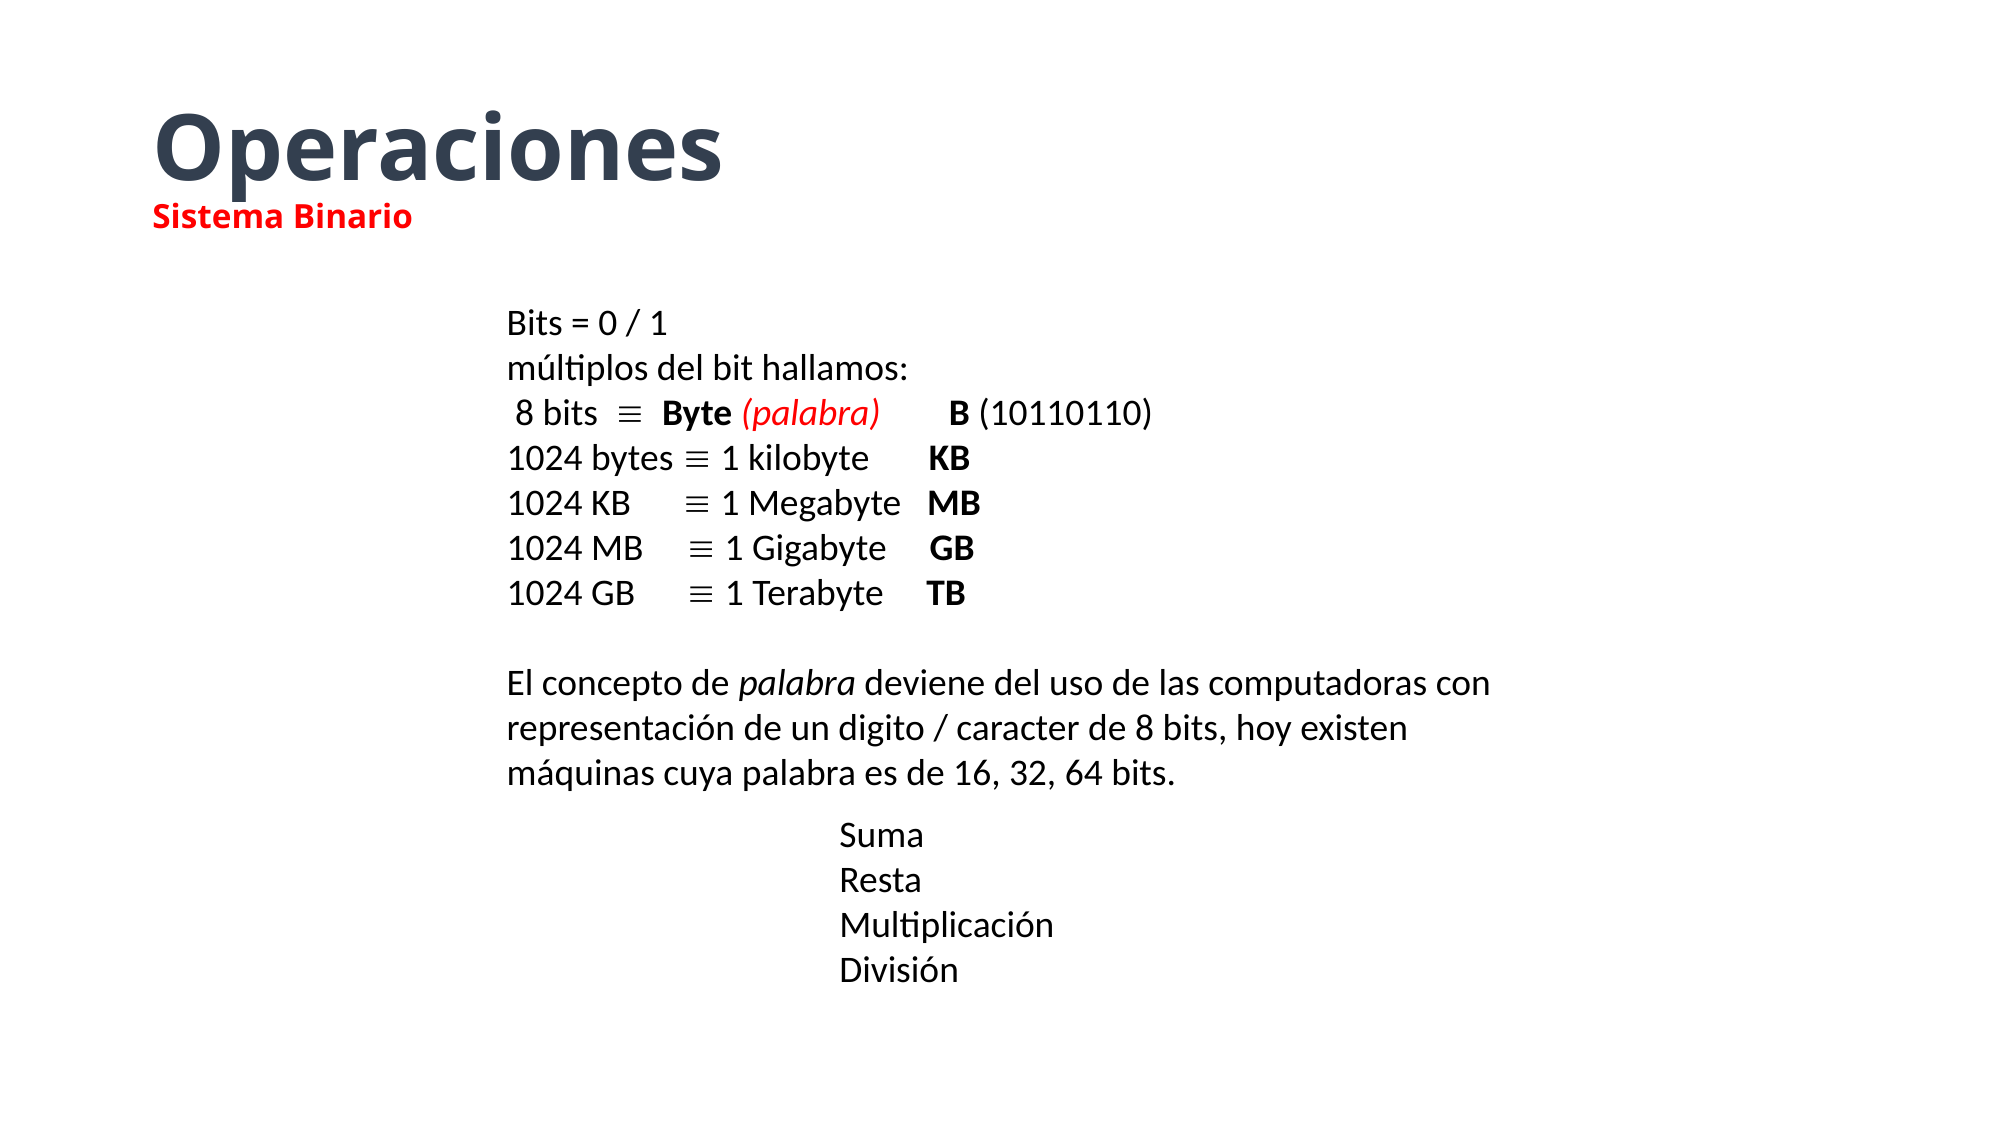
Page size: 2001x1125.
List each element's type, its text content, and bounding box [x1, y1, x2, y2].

text_box Bits = 0 / 1 múltiplos del bit hallamos: 8 bits  Byte (palabra) B (10110110) 1024 bytes  1 kilobyte KB 1024 KB  1 Megabyte MB 1024 MB  1 Gigabyte GB 1024 GB  1 Terabyte TB El concepto de palabra deviene del uso de las computadoras con representación de un digito / caracter de 8 bits, hoy existen máquinas cuya palabra es de 16, 32, 64 bits. [491, 290, 1520, 801]
title Operaciones Sistema Binario [137, 59, 1863, 278]
text_box Suma Resta Multiplicación División [824, 802, 1079, 998]
